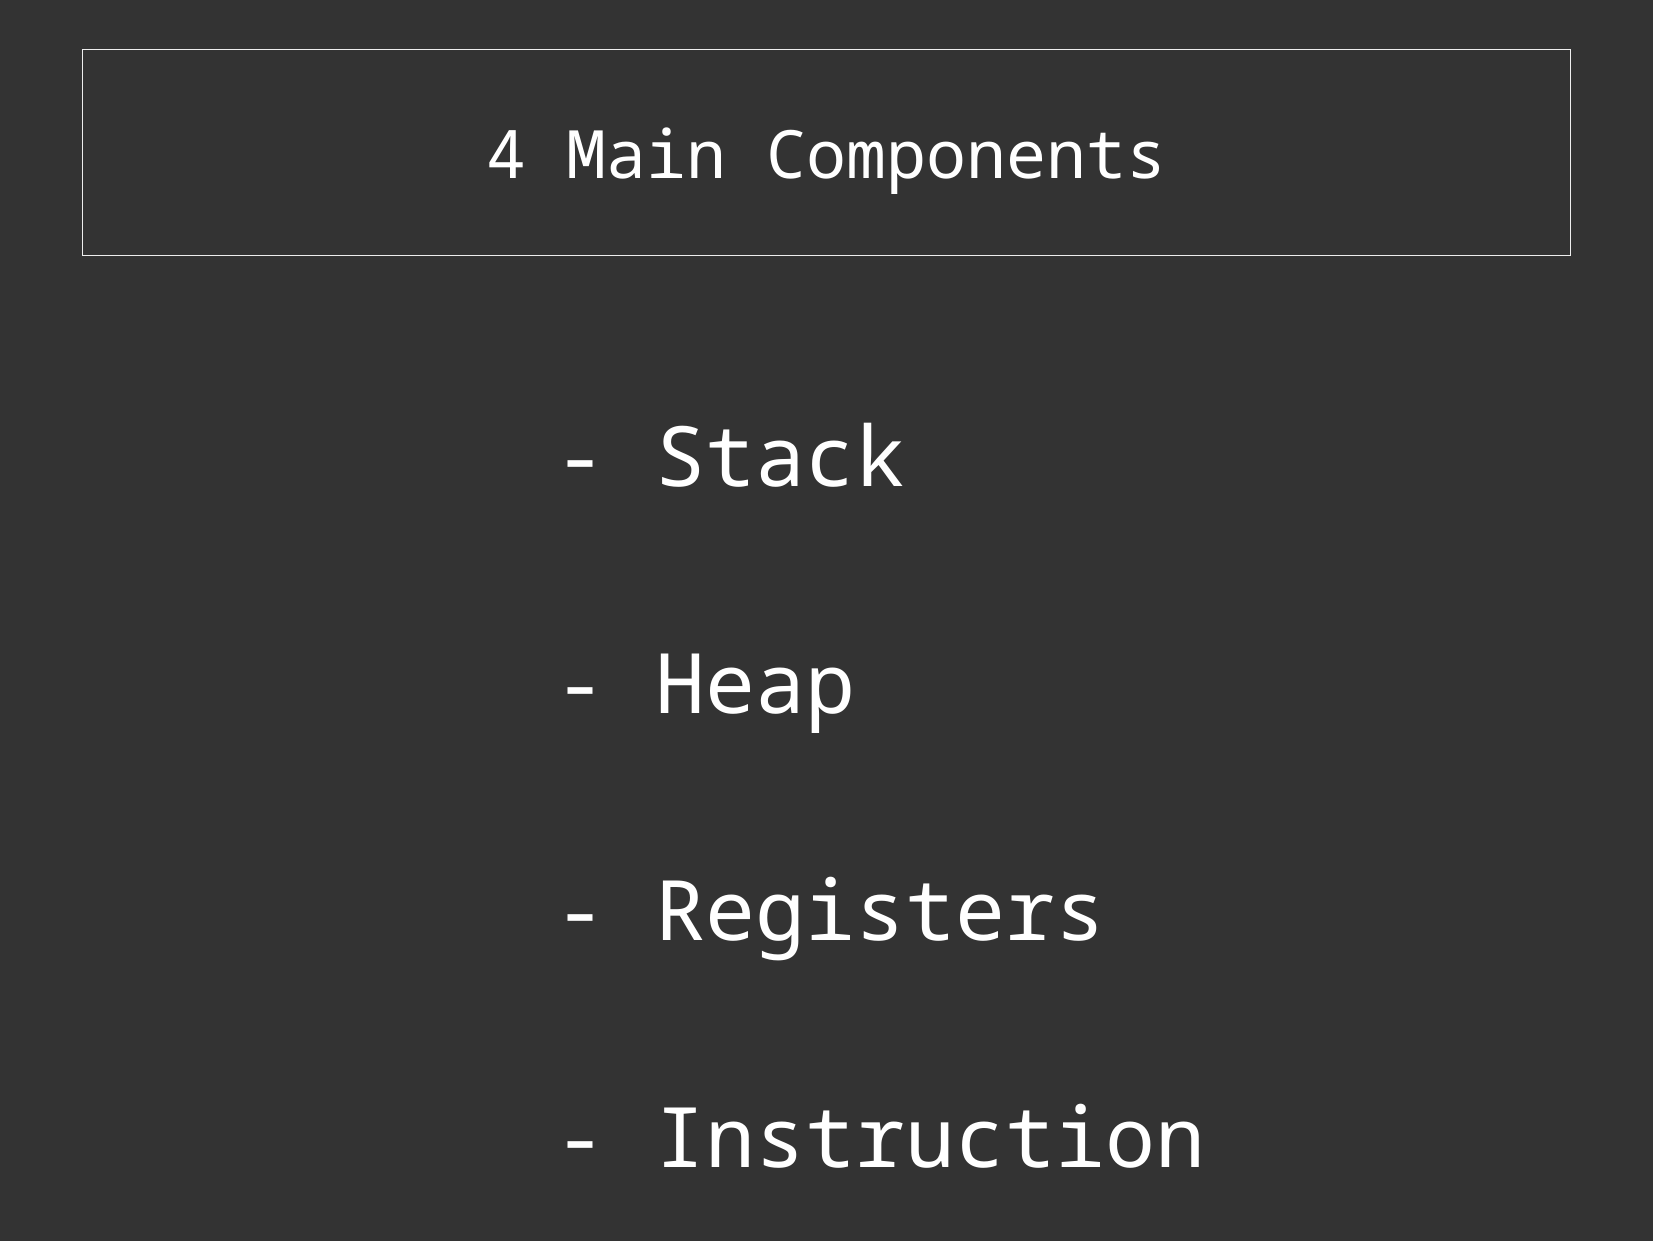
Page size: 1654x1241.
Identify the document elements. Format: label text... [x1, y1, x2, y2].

text_box 4 Main Components [82, 49, 1571, 256]
text_box - Stack - Heap - Registers - Instruction [505, 390, 1156, 988]
